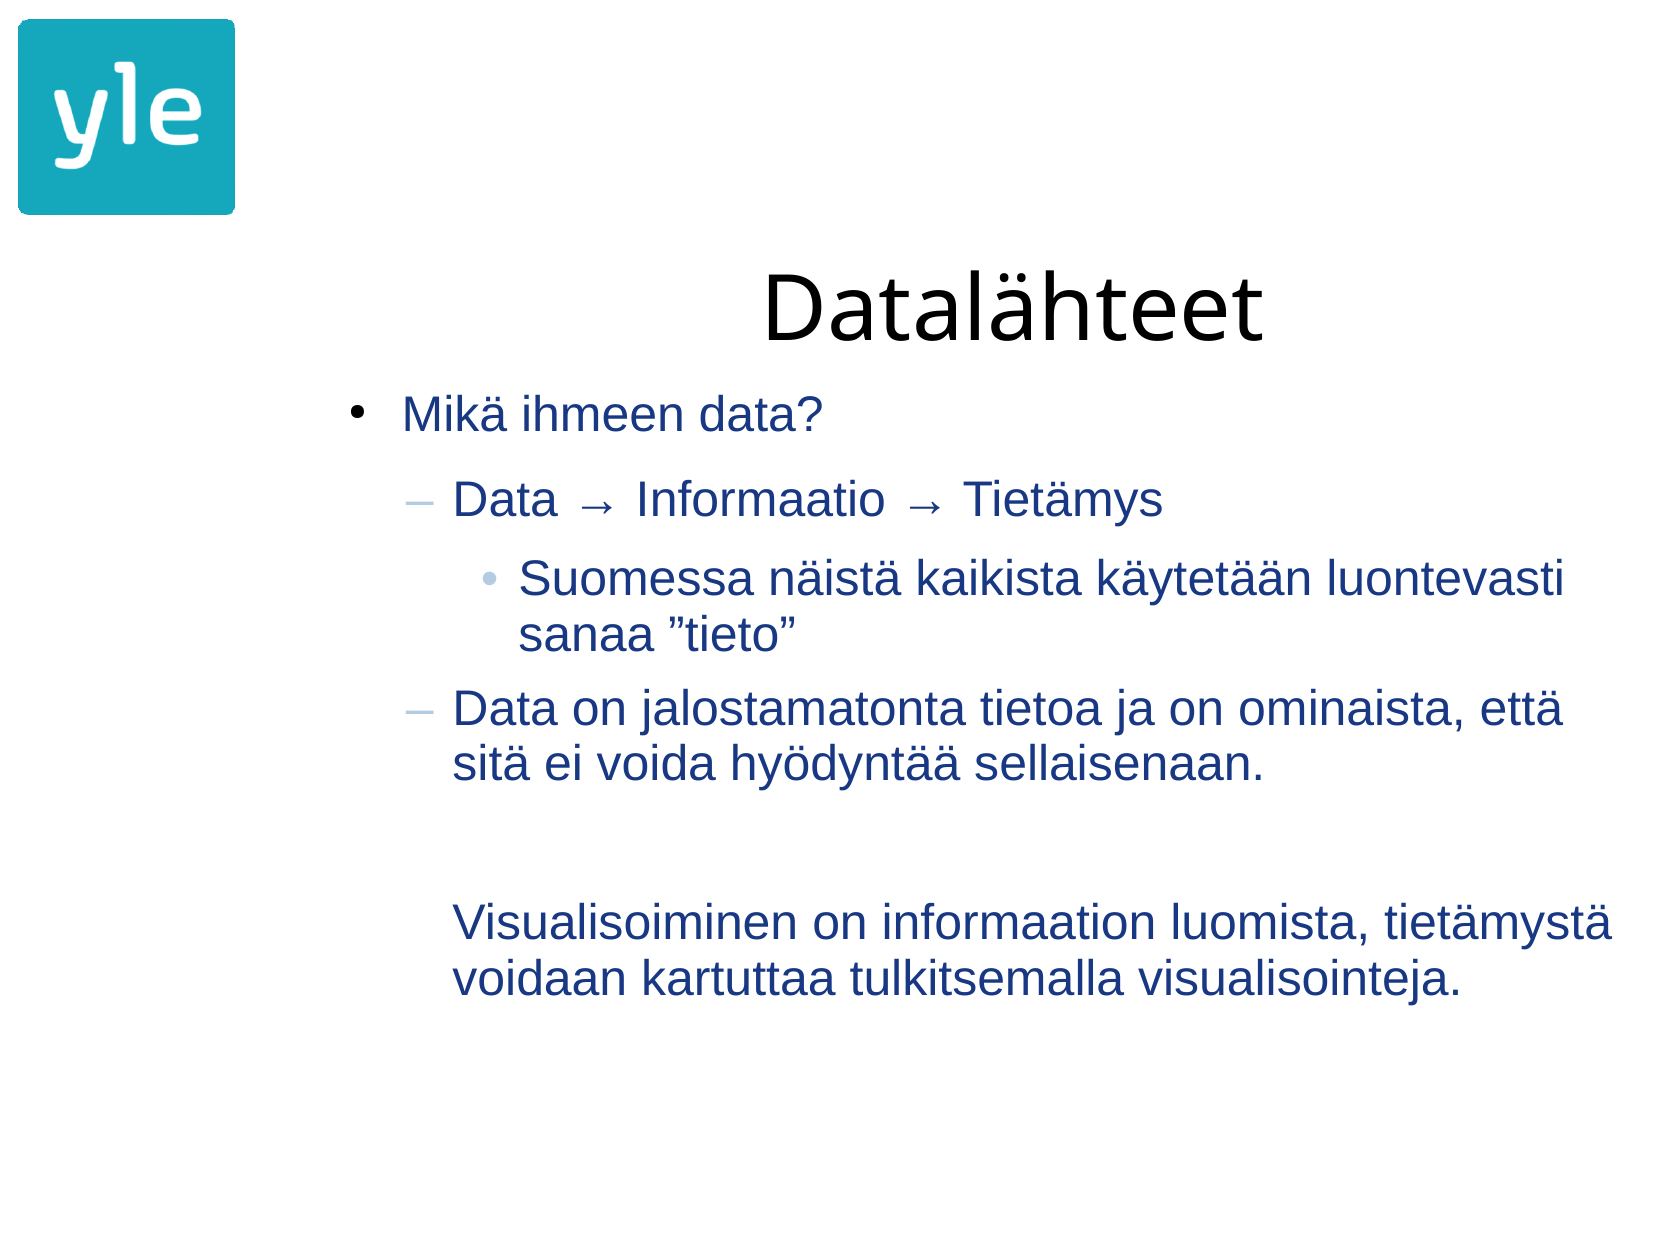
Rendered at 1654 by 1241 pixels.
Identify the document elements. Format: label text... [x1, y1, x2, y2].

title Datalähteet [351, 254, 1654, 357]
picture [18, 19, 235, 215]
list Mikä ihmeen data? Data → Informaatio → Tietämys Suomessa näistä kaikista käytetään luontevasti sanaa ”tieto” Data on jalostamatonta tietoa ja on ominaista, että sitä ei voida hyödyntää sellaisenaan. Visualisoiminen on informaation luomista, tietämystä voidaan kartuttaa tulkitsemalla visualisointeja. [330, 385, 1627, 1117]
